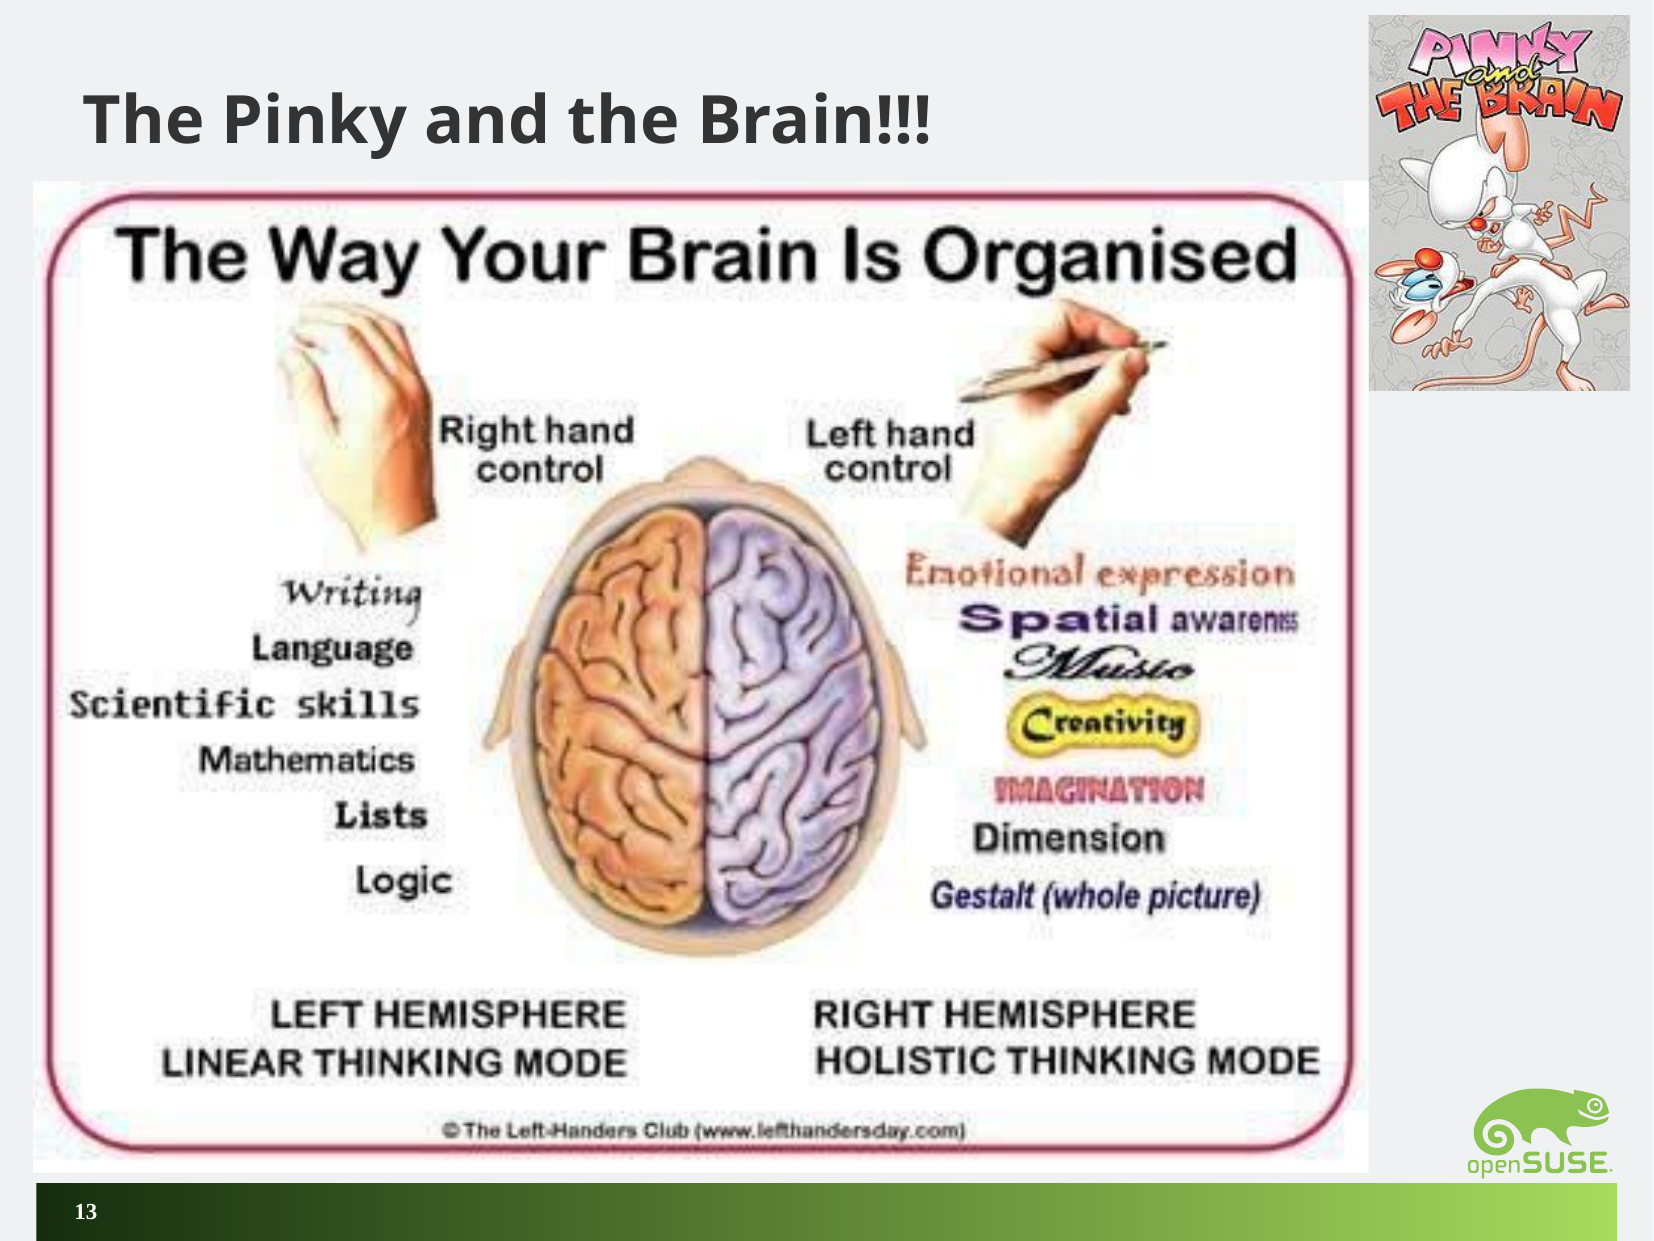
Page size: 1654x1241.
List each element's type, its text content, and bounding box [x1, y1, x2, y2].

text_box [33, 15, 1631, 1173]
title The Pinky and the Brain!!! [82, 43, 1368, 181]
picture [0, 0, 1654, 1241]
